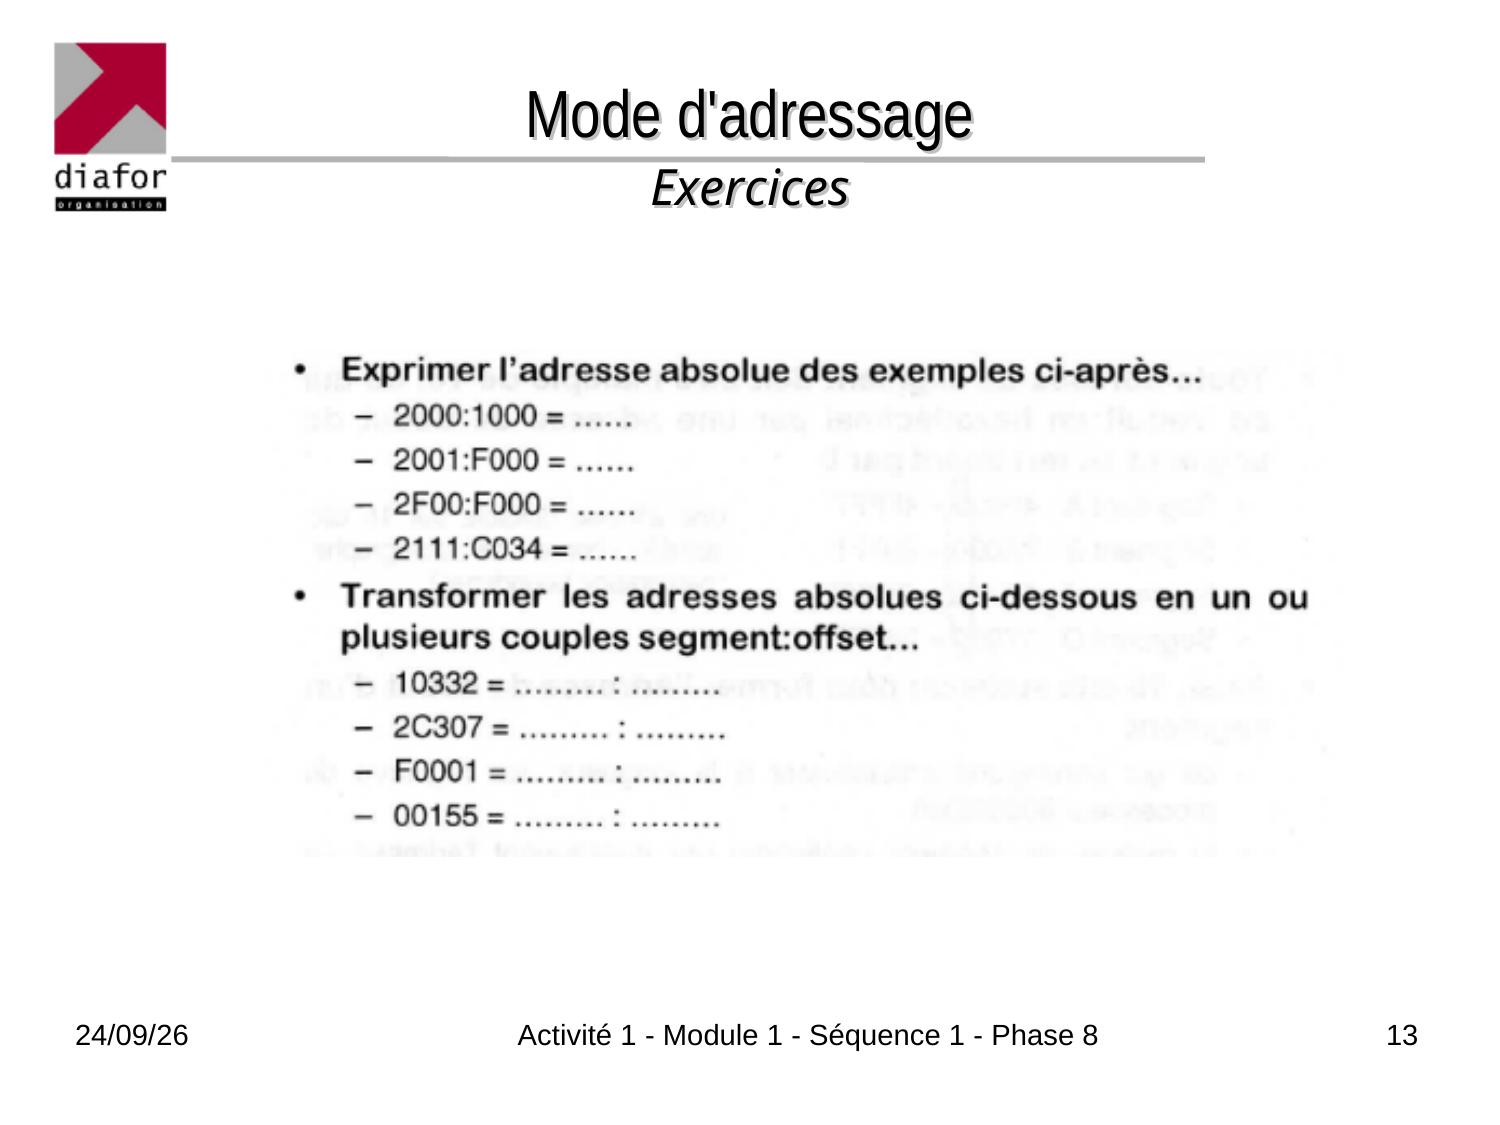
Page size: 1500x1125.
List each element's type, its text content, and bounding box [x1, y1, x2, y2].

title Mode d'adressage Exercices [75, 45, 1426, 250]
picture [265, 349, 1343, 857]
picture [53, 42, 168, 213]
